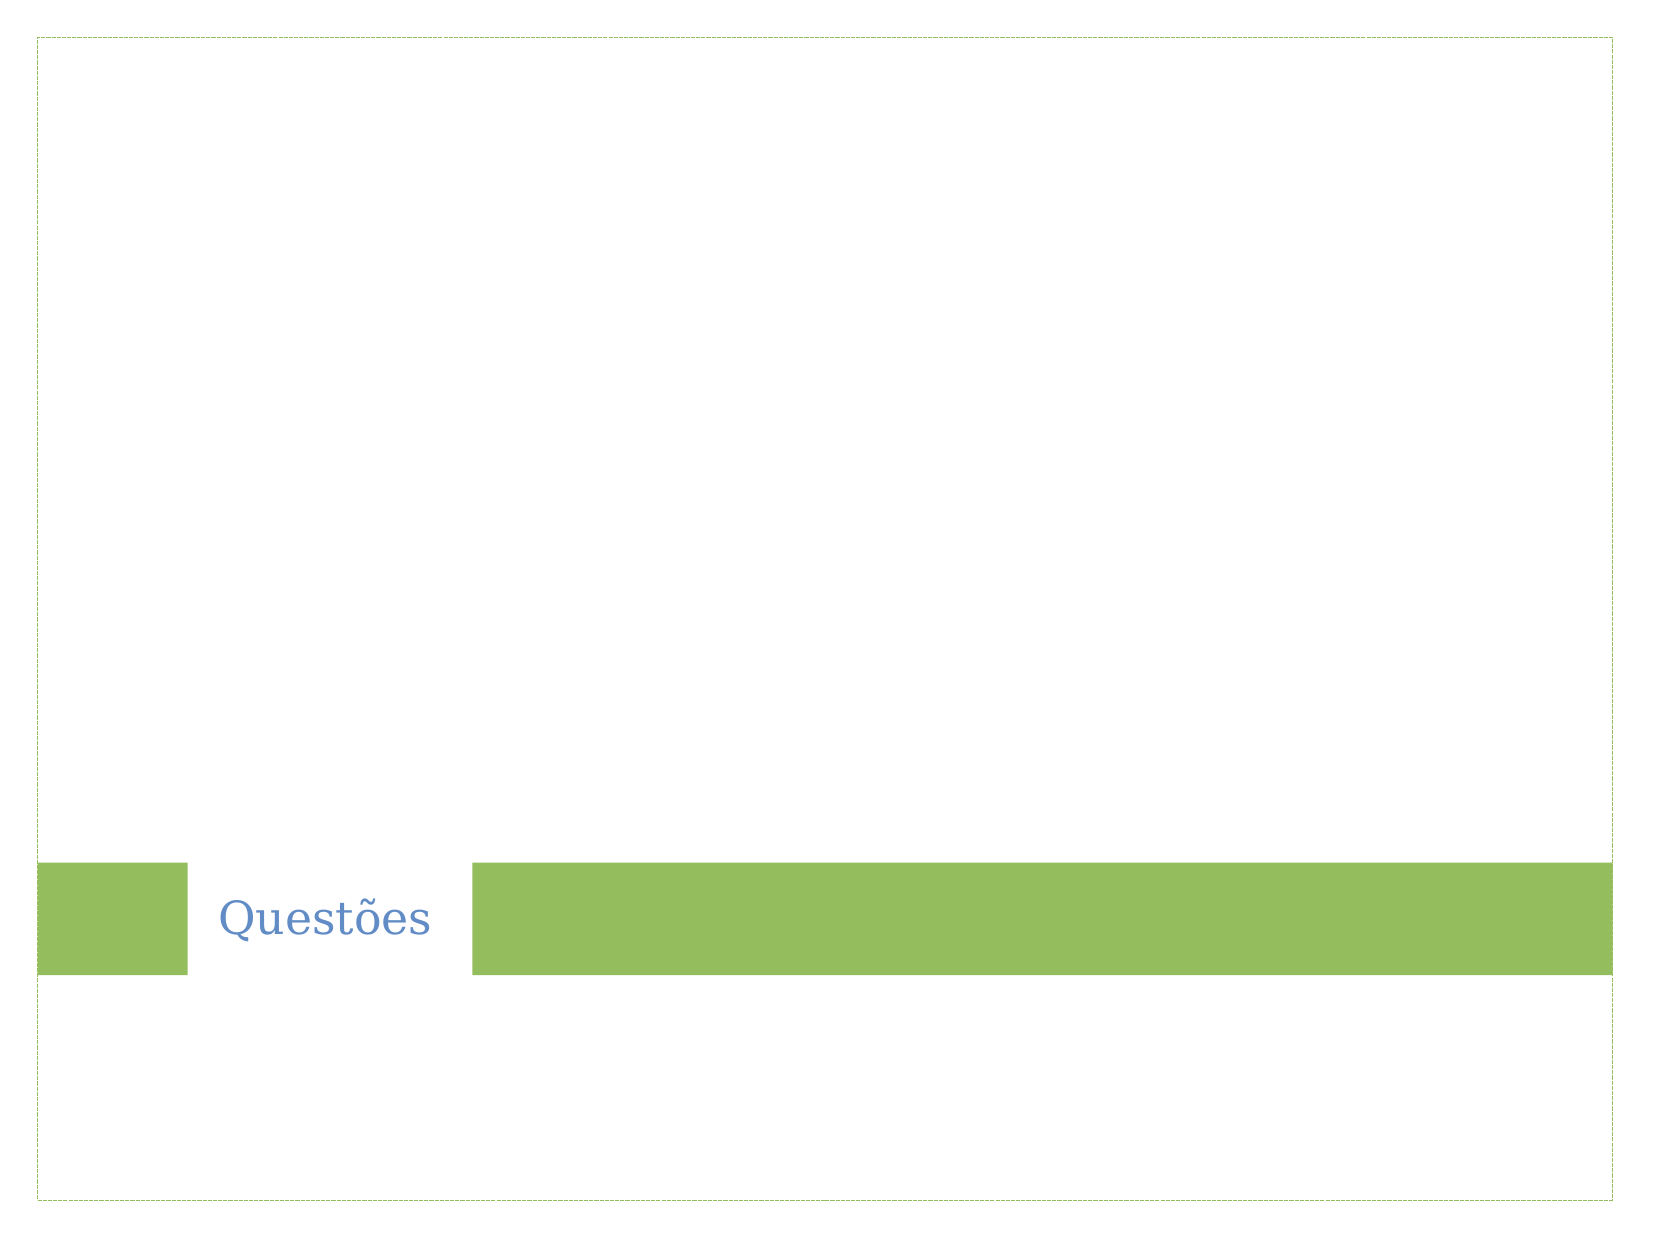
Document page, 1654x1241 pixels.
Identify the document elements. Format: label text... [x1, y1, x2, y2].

text_box [37, 862, 188, 976]
text_box [472, 862, 1613, 976]
text_box Questões [203, 884, 448, 953]
